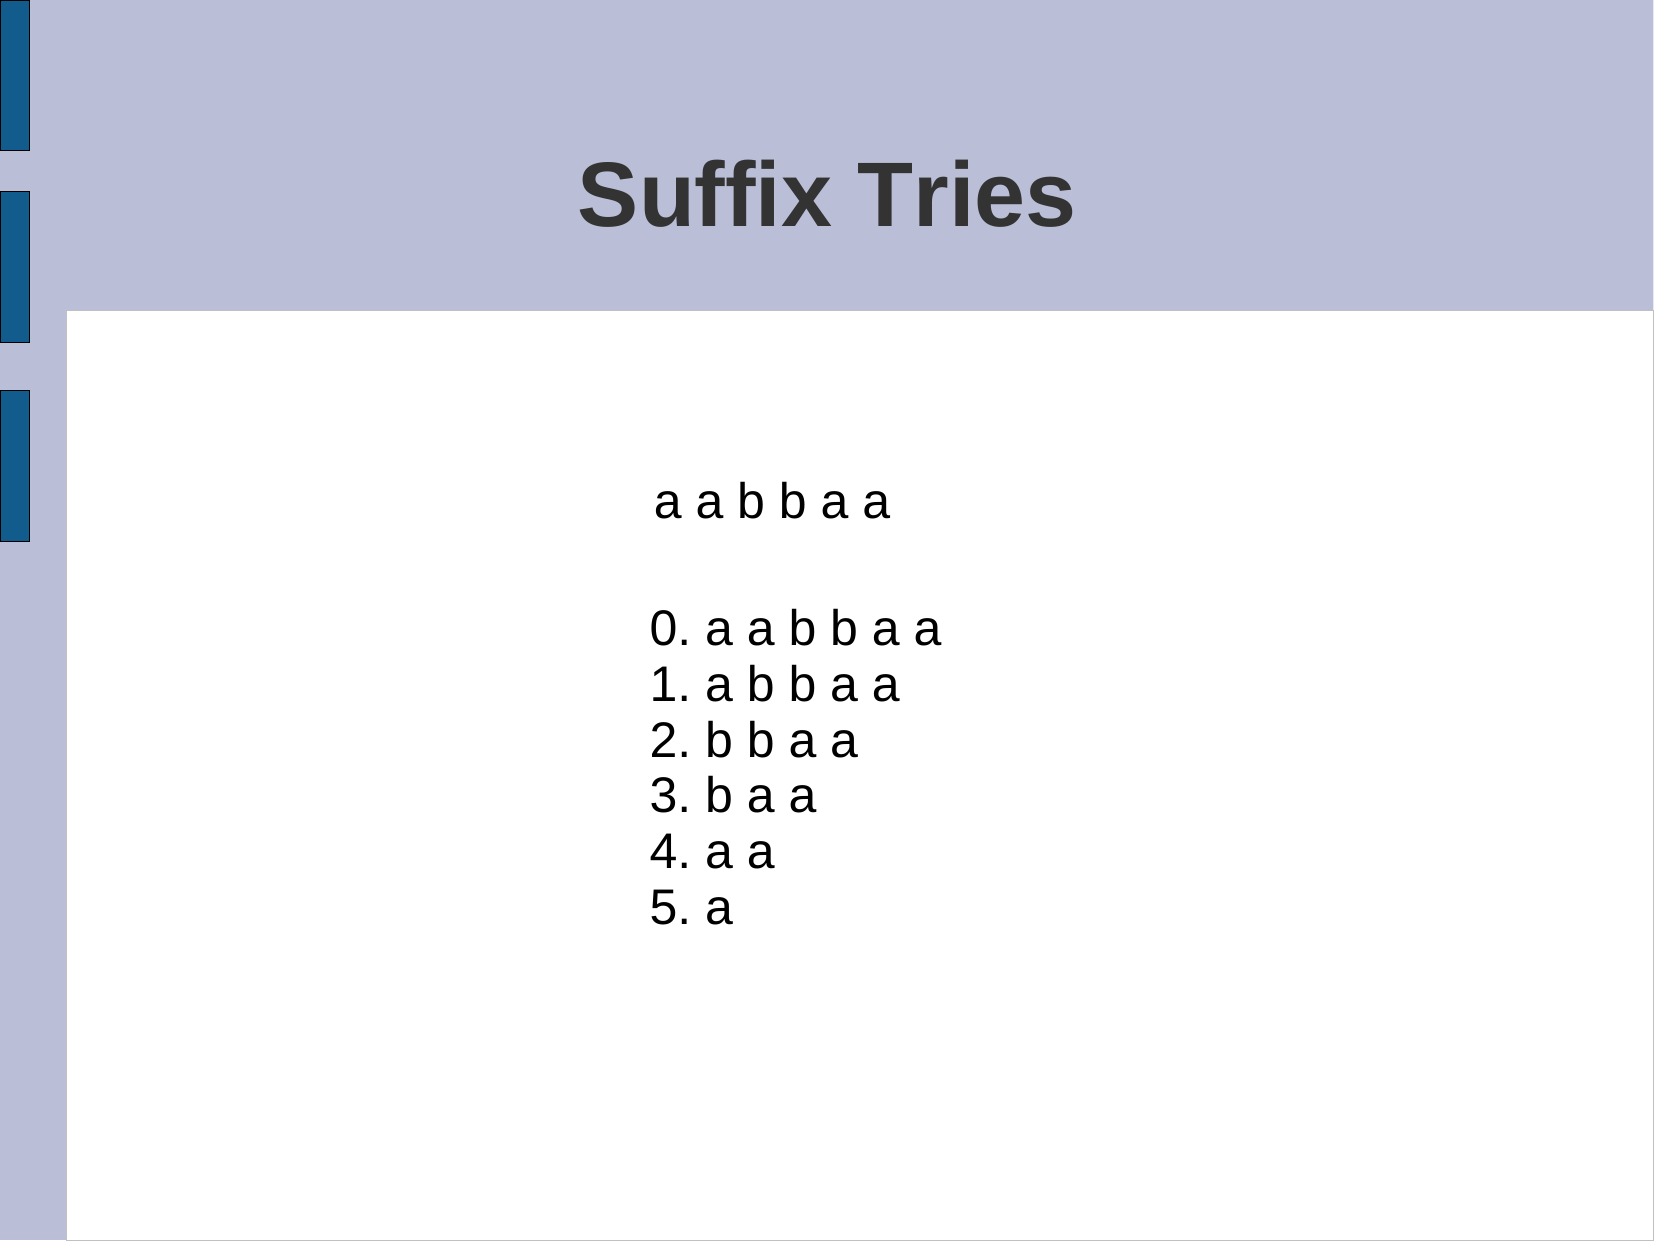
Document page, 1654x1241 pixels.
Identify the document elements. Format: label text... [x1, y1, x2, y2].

text_box 0. a a b b a a 1. a b b a a 2. b b a a 3. b a a 4. a a 5. a [649, 600, 942, 935]
text_box a a b b a a [654, 473, 891, 530]
title Suffix Tries [121, 91, 1534, 299]
